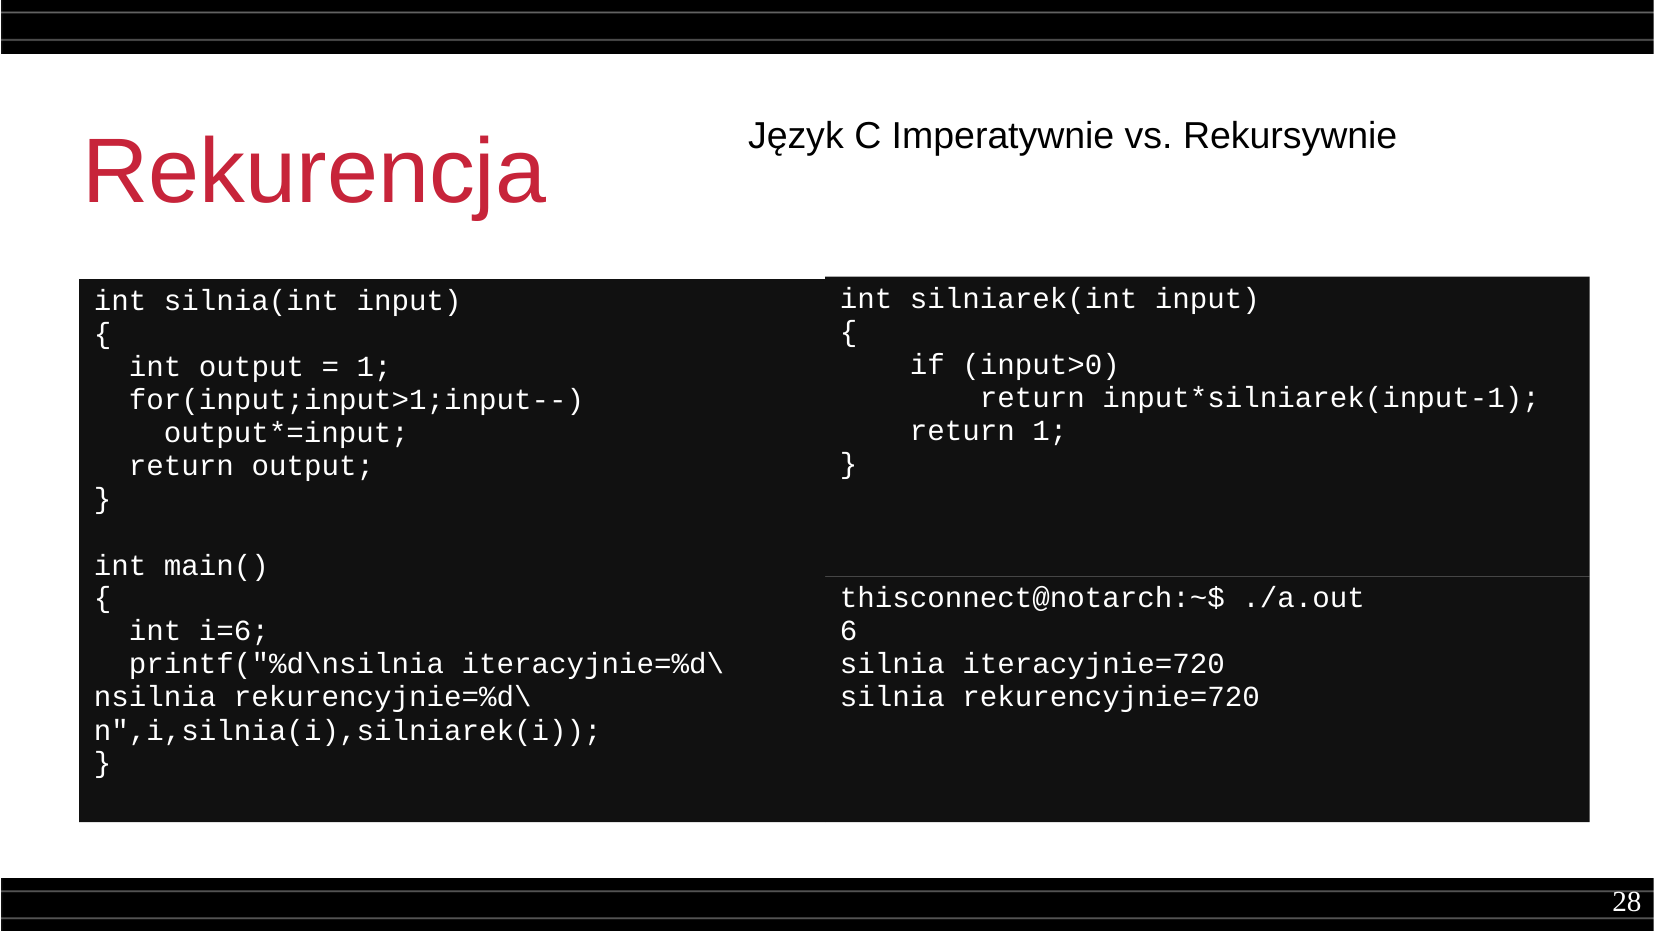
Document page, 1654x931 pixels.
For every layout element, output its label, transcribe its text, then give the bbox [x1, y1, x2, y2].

title Rekurencja [82, 92, 1571, 249]
picture [1, 878, 1654, 931]
text_box int silniarek(int input) { if (input>0) return input*silniarek(input-1); return 1; } [825, 276, 1590, 576]
picture [1, 0, 1654, 54]
text_box Język C Imperatywnie vs. Rekursywnie [733, 107, 1453, 207]
text_box thisconnect@notarch:~$ ./a.out 6 silnia iteracyjnie=720 silnia rekurencyjnie=720 [825, 576, 1590, 823]
text_box int silnia(int input) { int output = 1; for(input;input>1;input--) output*=input; return output; } int main() { int i=6; printf("%d\nsilnia iteracyjnie=%d\nsilnia rekurencyjnie=%d\n",i,silnia(i),silniarek(i)); } [79, 279, 826, 823]
